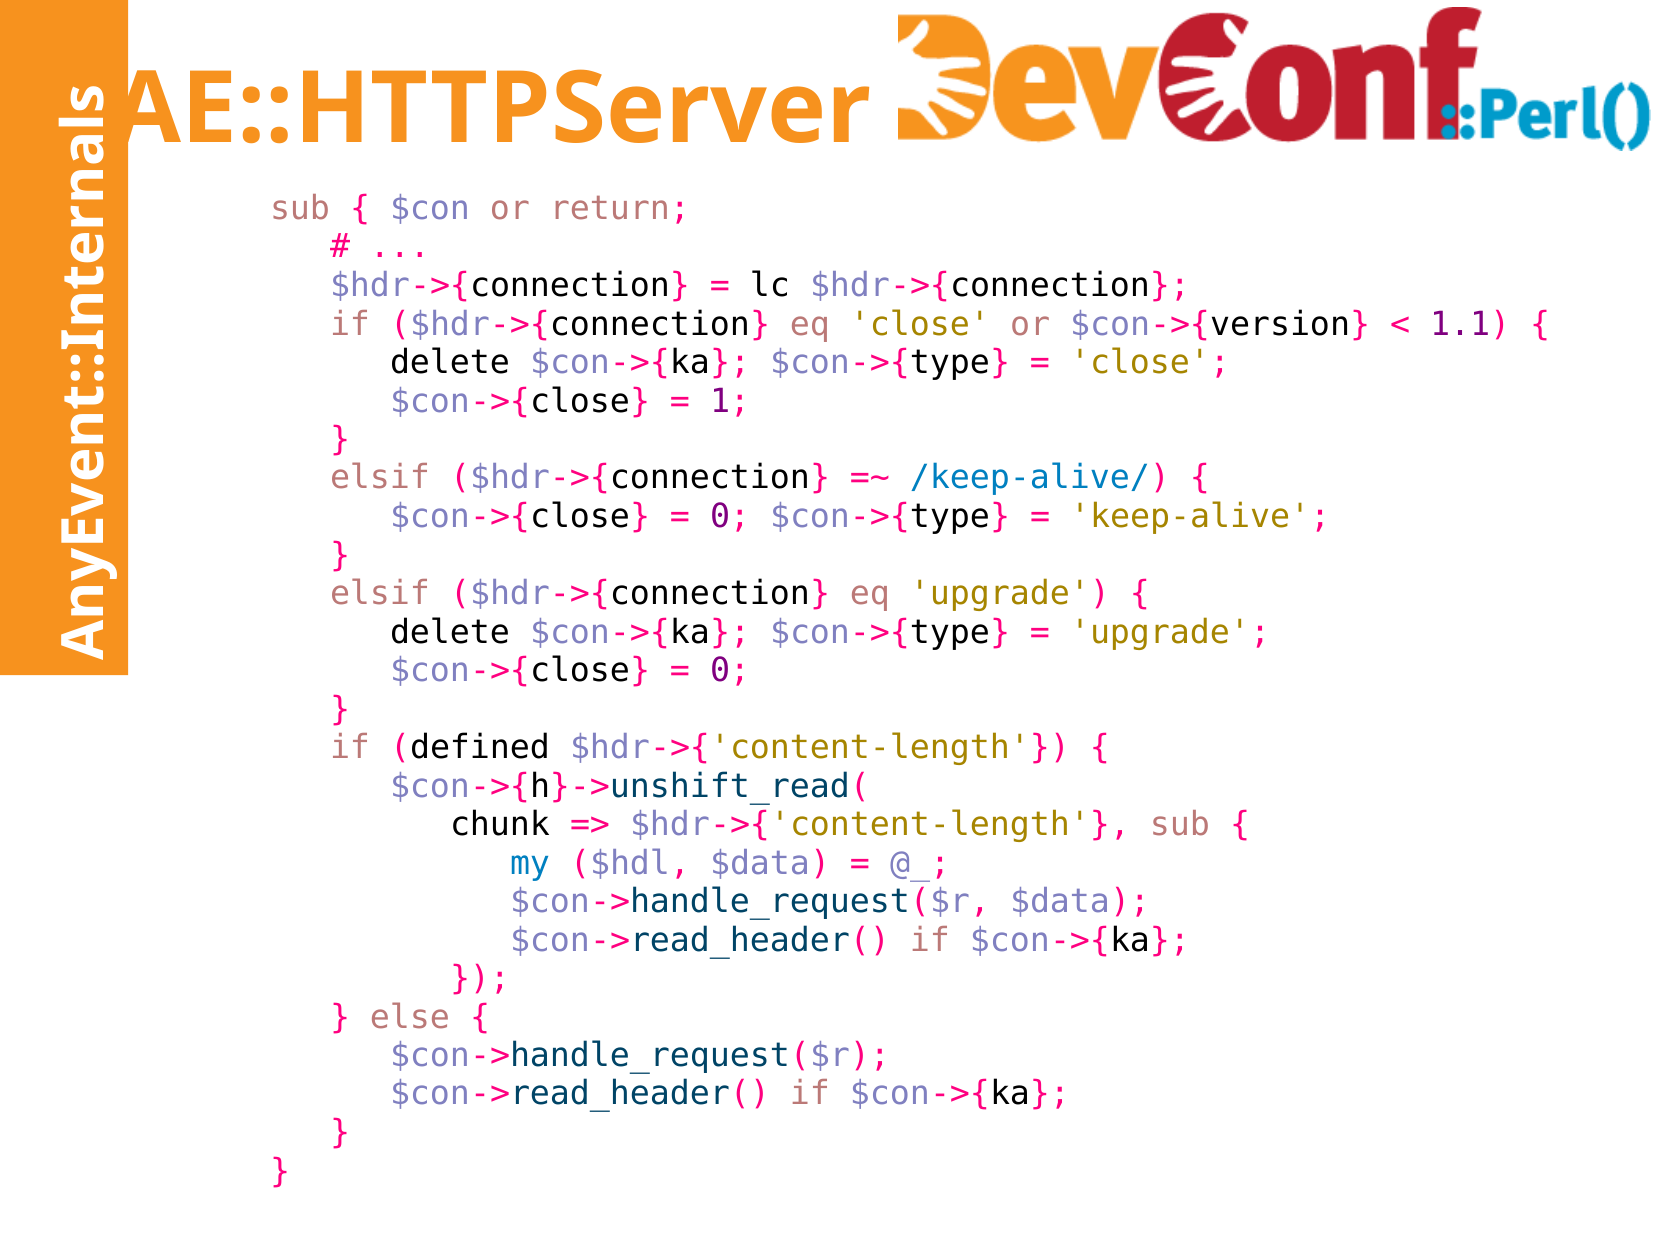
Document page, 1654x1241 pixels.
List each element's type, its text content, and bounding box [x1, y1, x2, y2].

picture [898, 7, 1651, 151]
title AE::HTTPServer [112, 45, 901, 162]
text_box sub { $con or return; # ... $hdr->{connection} = lc $hdr->{connection}; if ($hdr->{connection} eq 'close' or $con->{version} < 1.1) { delete $con->{ka}; $con->{type} = 'close'; $con->{close} = 1; } elsif ($hdr->{connection} =~ /keep-alive/) { $con->{close} = 0; $con->{type} = 'keep-alive'; } elsif ($hdr->{connection} eq 'upgrade') { delete $con->{ka}; $con->{type} = 'upgrade'; $con->{close} = 0; } if (defined $hdr->{'content-length'}) { $con->{h}->unshift_read( chunk => $hdr->{'content-length'}, sub { my ($hdl, $data) = @_; $con->handle_request($r, $data); $con->read_header() if $con->{ka}; }); } else { $con->handle_request($r); $con->read_header() if $con->{ka}; } } [150, 188, 1576, 1193]
text_box AnyEvent::Internals [0, 0, 84, 676]
